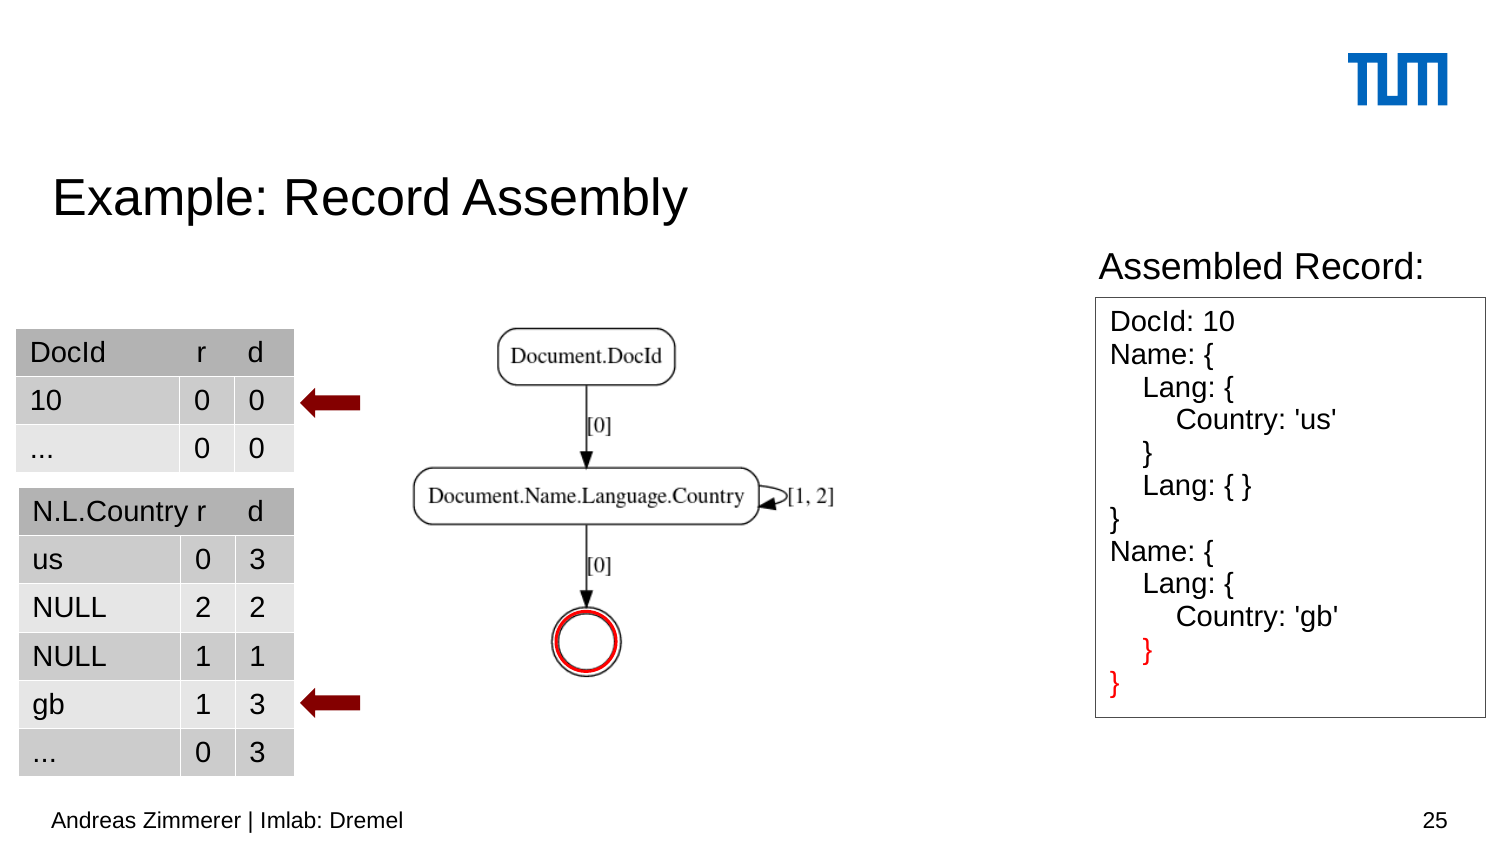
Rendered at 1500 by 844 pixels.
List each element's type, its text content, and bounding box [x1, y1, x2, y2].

table_header DocId r d [16, 329, 294, 376]
table_cell 2 [236, 584, 294, 632]
table_cell 0 [235, 425, 294, 472]
text_box [300, 687, 361, 718]
table_cell 3 [236, 729, 294, 776]
table_cell NULL [19, 584, 180, 632]
text_box DocId: 10 Name: { Lang: { Country: 'us' } Lang: { } } Name: { Lang: { Country: 'gb' } } [1095, 297, 1486, 718]
table_cell 3 [236, 536, 294, 583]
table_cell 0 [235, 377, 294, 424]
table_cell 3 [236, 681, 294, 728]
table_cell 1 [236, 633, 294, 680]
slide_number <number> [1112, 796, 1448, 842]
title Example: Record Assembly [52, 159, 1449, 227]
table_cell 0 [181, 729, 235, 776]
table_cell ... [19, 729, 180, 776]
text_box Assembled Record: [1083, 237, 1441, 295]
table_cell us [19, 536, 180, 583]
table_cell 1 [181, 633, 235, 680]
picture [408, 322, 841, 683]
table_cell ... [16, 425, 179, 472]
footer Andreas Zimmerer | Imlab: Dremel [51, 796, 1112, 842]
table_cell 0 [180, 377, 234, 424]
table_cell 10 [16, 377, 179, 424]
table_cell gb [19, 681, 180, 728]
text_box [300, 387, 361, 418]
table_cell NULL [19, 633, 180, 680]
table_cell 0 [181, 536, 235, 583]
table_cell 1 [181, 681, 235, 728]
table_cell 2 [181, 584, 235, 632]
table_cell 0 [180, 425, 234, 472]
table_header N.L.Country r d [19, 488, 294, 535]
